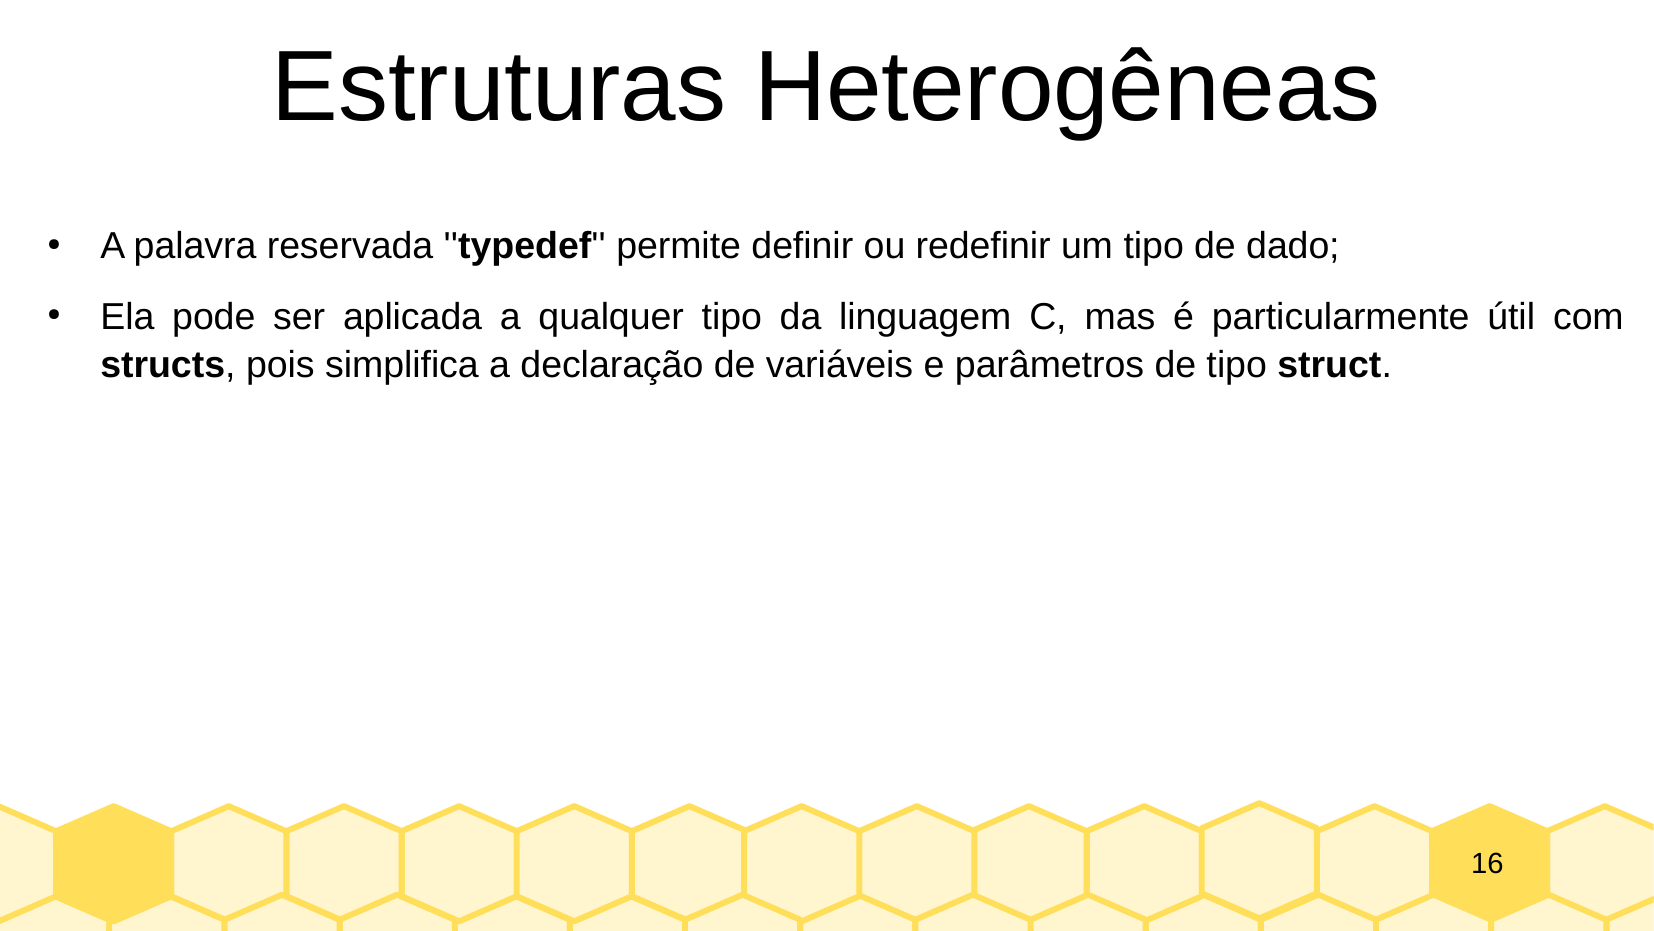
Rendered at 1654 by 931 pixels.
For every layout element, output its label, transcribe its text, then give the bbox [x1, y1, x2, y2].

list A palavra reservada ''typedef'' permite definir ou redefinir um tipo de dado; Ela pode ser aplicada a qualquer tipo da linguagem C, mas é particularmente útil com structs, pois simplifica a declaração de variáveis e parâmetros de tipo struct. [29, 218, 1625, 739]
title Estruturas Heterogêneas [29, 11, 1625, 160]
